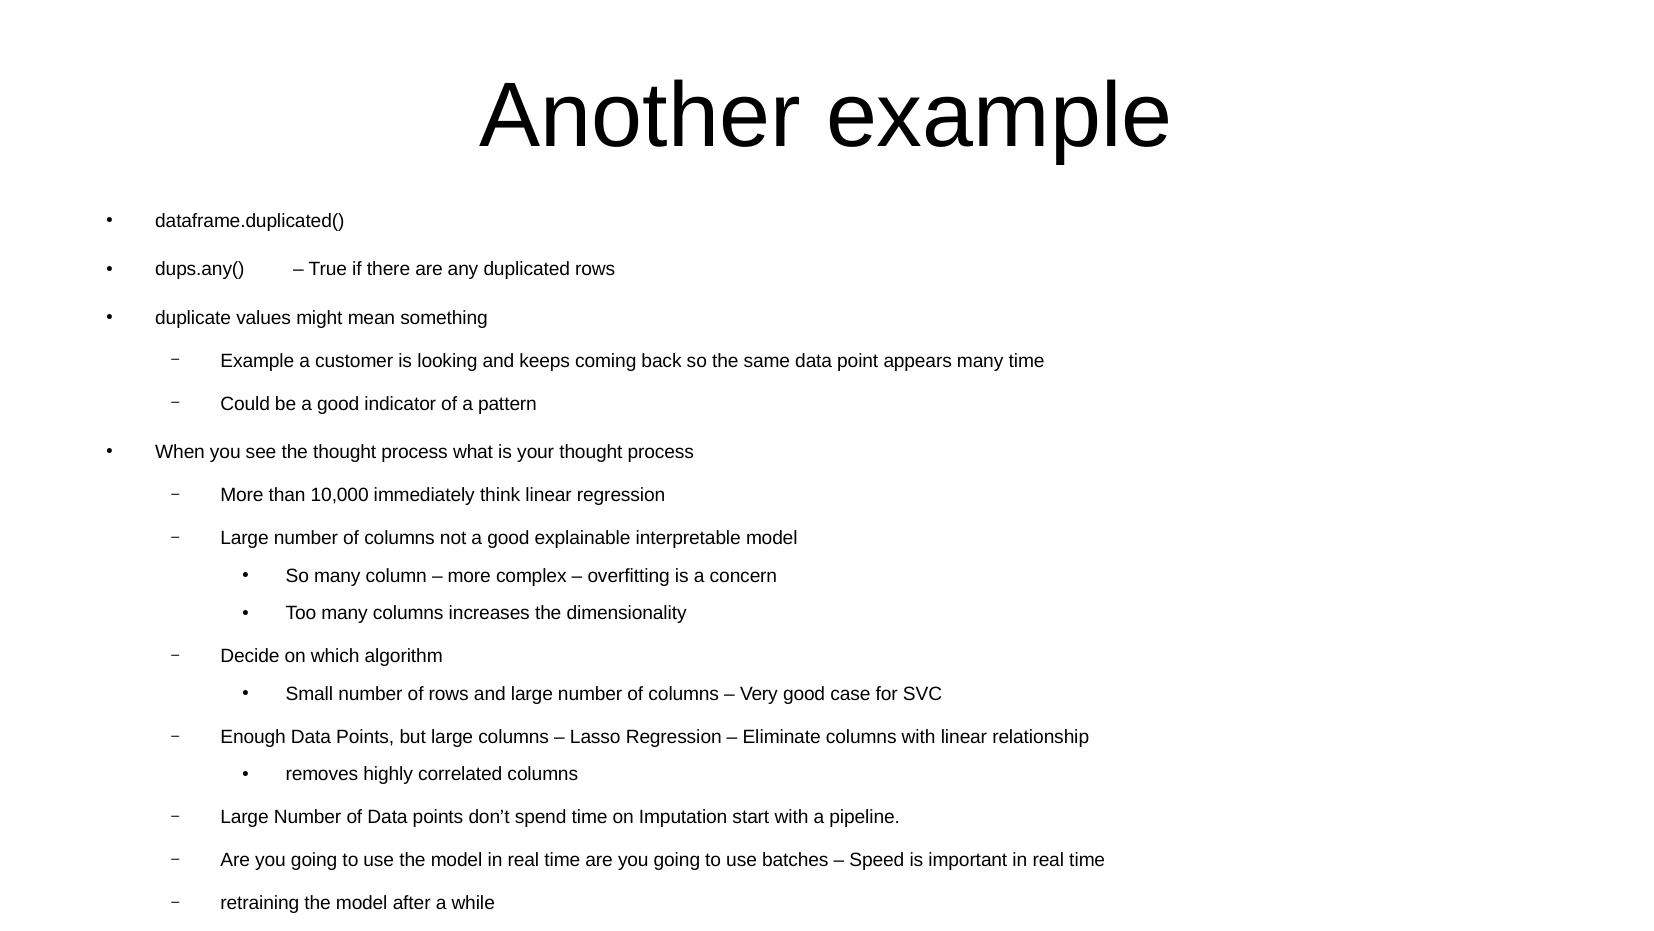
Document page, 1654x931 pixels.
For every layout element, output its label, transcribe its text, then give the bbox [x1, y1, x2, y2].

title Another example [82, 37, 1571, 193]
list dataframe.duplicated() dups.any() – True if there are any duplicated rows duplicate values might mean something Example a customer is looking and keeps coming back so the same data point appears many time Could be a good indicator of a pattern When you see the thought process what is your thought process More than 10,000 immediately think linear regression Large number of columns not a good explainable interpretable model So many column – more complex – overfitting is a concern Too many columns increases the dimensionality Decide on which algorithm Small number of rows and large number of columns – Very good case for SVC Enough Data Points, but large columns – Lasso Regression – Eliminate columns with linear relationship removes highly correlated columns Large Number of Data points don’t spend time on Imputation start with a pipeline. Are you going to use the model in real time are you going to use batches – Speed is important in real time retraining the model after a while [90, 210, 1579, 916]
